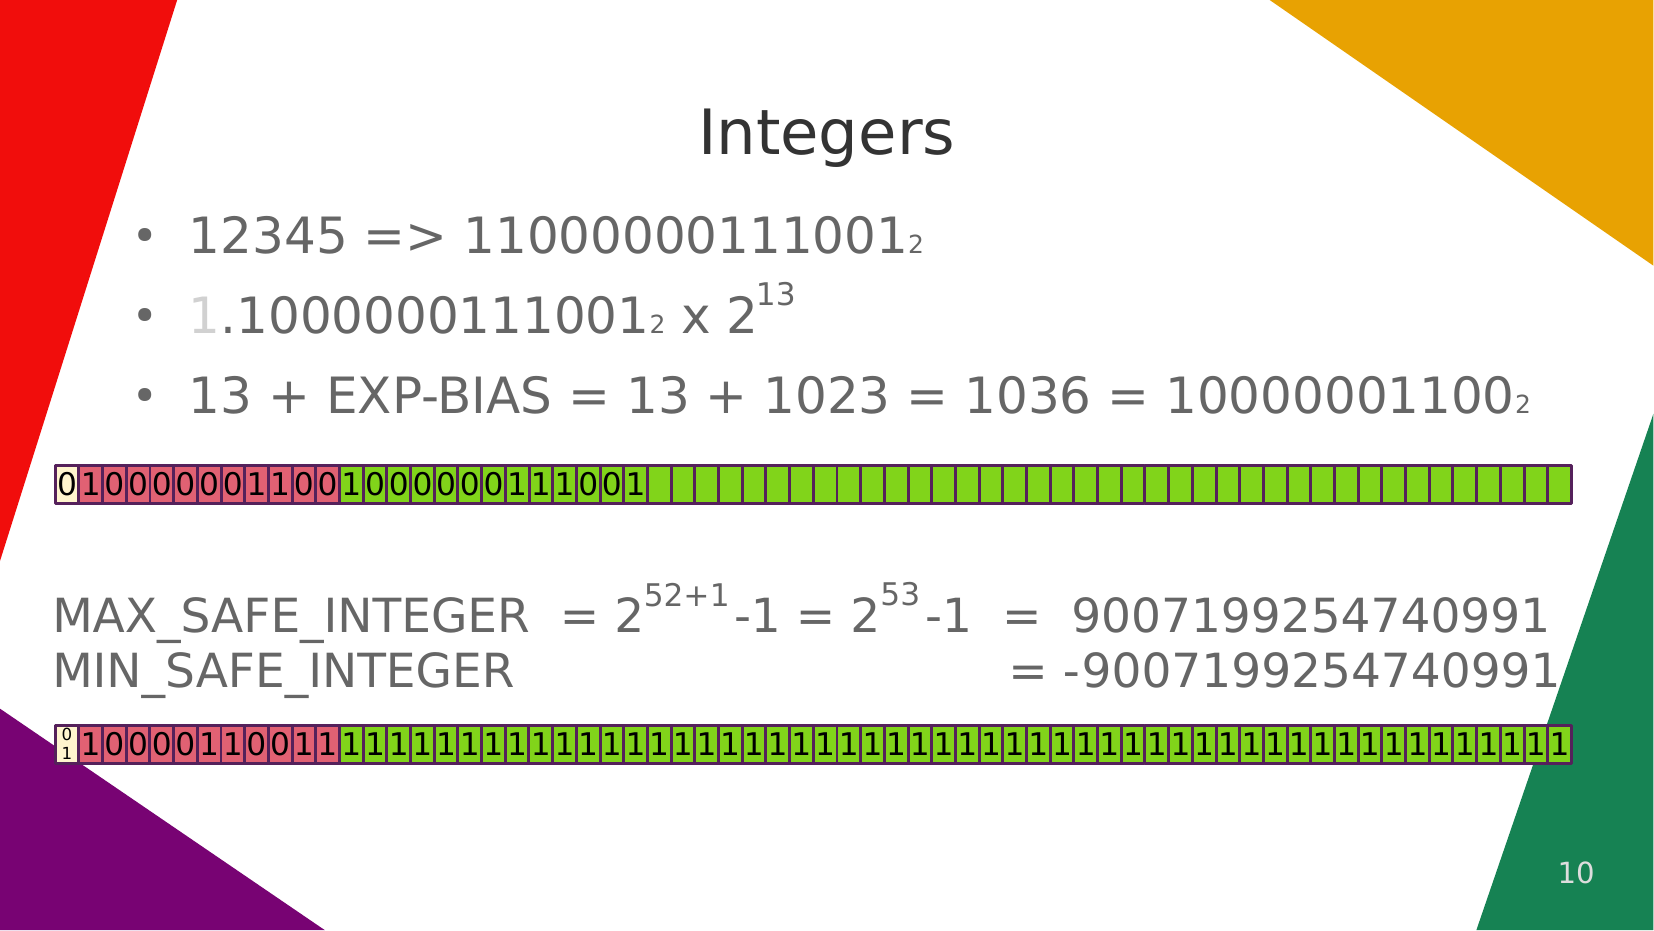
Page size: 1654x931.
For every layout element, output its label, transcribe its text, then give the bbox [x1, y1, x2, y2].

text_box 1 [1287, 726, 1310, 764]
text_box 1 [386, 726, 410, 764]
text_box 1 [339, 726, 364, 764]
text_box 0 [434, 465, 457, 504]
text_box 1 [1050, 726, 1073, 764]
text_box 1 [813, 726, 836, 764]
text_box 0 [197, 465, 221, 504]
text_box 1 [1026, 726, 1050, 764]
text_box 0 [364, 465, 386, 504]
text_box 0 [292, 465, 315, 504]
text_box 0 [173, 465, 197, 504]
text_box 0 [600, 465, 623, 504]
text_box 1 [955, 726, 979, 764]
text_box 1 [78, 465, 102, 504]
text_box 1 [1145, 726, 1168, 764]
text_box 1 [623, 465, 648, 504]
text_box 0 [149, 726, 173, 764]
text_box 1 [1263, 726, 1287, 764]
text_box 0 [55, 465, 78, 504]
text_box 1 [836, 726, 860, 764]
text_box [162, 289, 220, 346]
text_box 0 [221, 465, 244, 504]
title Integers [118, 59, 1536, 206]
text_box 1 [292, 726, 315, 764]
text_box 0 [102, 465, 126, 504]
text_box 0 [150, 465, 173, 504]
text_box 1 [505, 465, 529, 504]
text_box 1 [1547, 726, 1572, 764]
text_box 1 [552, 465, 576, 504]
text_box 1 [1097, 726, 1121, 764]
text_box 1 [315, 726, 339, 764]
text_box 0 [315, 465, 339, 504]
text_box 1 [860, 726, 884, 764]
text_box 1 [268, 465, 292, 504]
text_box 1 [1310, 726, 1334, 764]
text_box [648, 465, 1572, 504]
text_box 1 [1121, 726, 1145, 764]
text_box 1 [410, 726, 434, 764]
text_box 1 [1216, 726, 1239, 764]
text_box 1 [931, 726, 955, 764]
text_box 1 [505, 726, 528, 764]
text_box 1 [1405, 726, 1429, 764]
text_box 0 [268, 726, 292, 764]
text_box 1 [1168, 726, 1192, 764]
text_box 0 [244, 726, 268, 764]
text_box 1 [672, 726, 694, 764]
text_box 1 [1192, 726, 1216, 764]
text_box 0 [173, 726, 197, 764]
text_box 1 [364, 726, 386, 764]
text_box 1 [197, 726, 220, 764]
text_box 0 [481, 465, 505, 504]
text_box 1 [457, 726, 481, 764]
text_box 0 [126, 726, 149, 764]
text_box 1 [765, 726, 789, 764]
list MAX_SAFE_INTEGER = 2 -1 = 2 -1 = 9007199254740991 MIN_SAFE_INTEGER = -9007199254740991 [52, 589, 1576, 726]
text_box 0 [576, 465, 600, 504]
text_box 1 [552, 726, 576, 764]
text_box 1 [600, 726, 623, 764]
text_box 1 [1524, 726, 1547, 764]
text_box 0 [386, 465, 410, 504]
text_box 1 [576, 726, 600, 764]
list 52+1 [643, 577, 744, 616]
text_box 0 [457, 465, 481, 504]
text_box 1 [481, 726, 505, 764]
text_box 1 [1073, 726, 1097, 764]
text_box 1 [434, 726, 457, 764]
text_box 1 [742, 726, 765, 764]
text_box 1 [647, 726, 672, 764]
text_box 1 [220, 726, 244, 764]
text_box 0 [126, 465, 150, 504]
text_box 1 [908, 726, 931, 764]
text_box 1 [884, 726, 908, 764]
text_box 1 [244, 465, 268, 504]
text_box 1 [1334, 726, 1358, 764]
text_box 1 [1358, 726, 1381, 764]
text_box 1 [529, 465, 552, 504]
text_box 0 1 [55, 726, 79, 764]
text_box 1 [694, 726, 718, 764]
text_box 1 [1239, 726, 1263, 764]
list 13 [755, 276, 813, 314]
text_box 1 [1476, 726, 1500, 764]
text_box 1 [979, 726, 1002, 764]
text_box 1 [1381, 726, 1405, 764]
text_box 1 [528, 726, 552, 764]
text_box 1 [1002, 726, 1026, 764]
text_box 0 [410, 465, 434, 504]
text_box 1 [789, 726, 813, 764]
text_box 1 [79, 726, 102, 764]
text_box 1 [1429, 726, 1452, 764]
list 12345 => 110000001110012 1.10000001110012 x 2 13 + EXP-BIAS = 13 + 1023 = 1036 = 100000011002 [118, 206, 1536, 458]
text_box 1 [623, 726, 647, 764]
list 53 [880, 576, 937, 614]
text_box 0 [102, 726, 126, 764]
text_box 1 [339, 465, 364, 504]
text_box 1 [718, 726, 742, 764]
text_box 1 [1452, 726, 1476, 764]
text_box 1 [1500, 726, 1524, 764]
